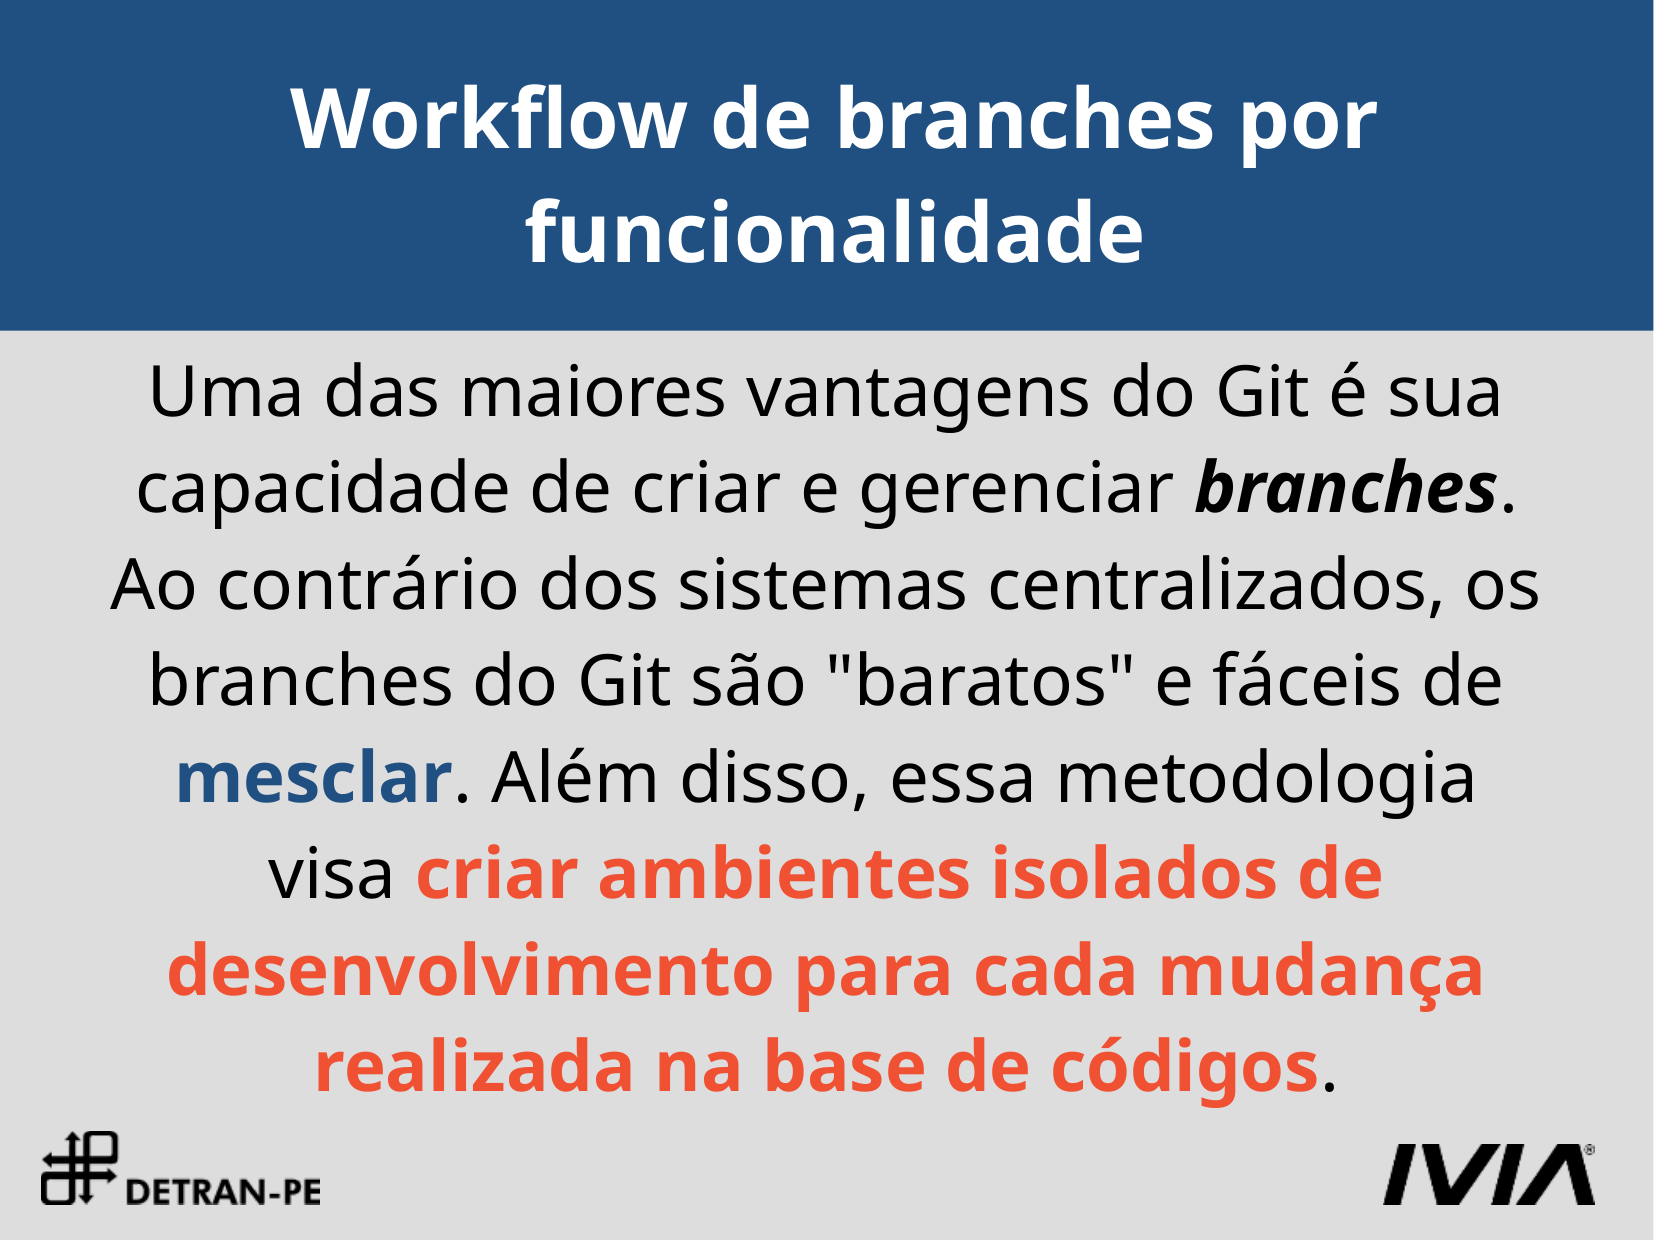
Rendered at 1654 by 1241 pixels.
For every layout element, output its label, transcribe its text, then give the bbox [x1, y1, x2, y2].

text_box Uma das maiores vantagens do Git é sua capacidade de criar e gerenciar branches. Ao contrário dos sistemas centralizados, os branches do Git são "baratos" e fáceis de mesclar. Além disso, essa metodologia visa criar ambientes isolados de desenvolvimento para cada mudança realizada na base de códigos. [106, 406, 1548, 1047]
text_box [0, 0, 1654, 331]
title Workflow de branches por funcionalidade [70, 35, 1601, 312]
picture [41, 1131, 320, 1205]
picture [1383, 1144, 1595, 1205]
